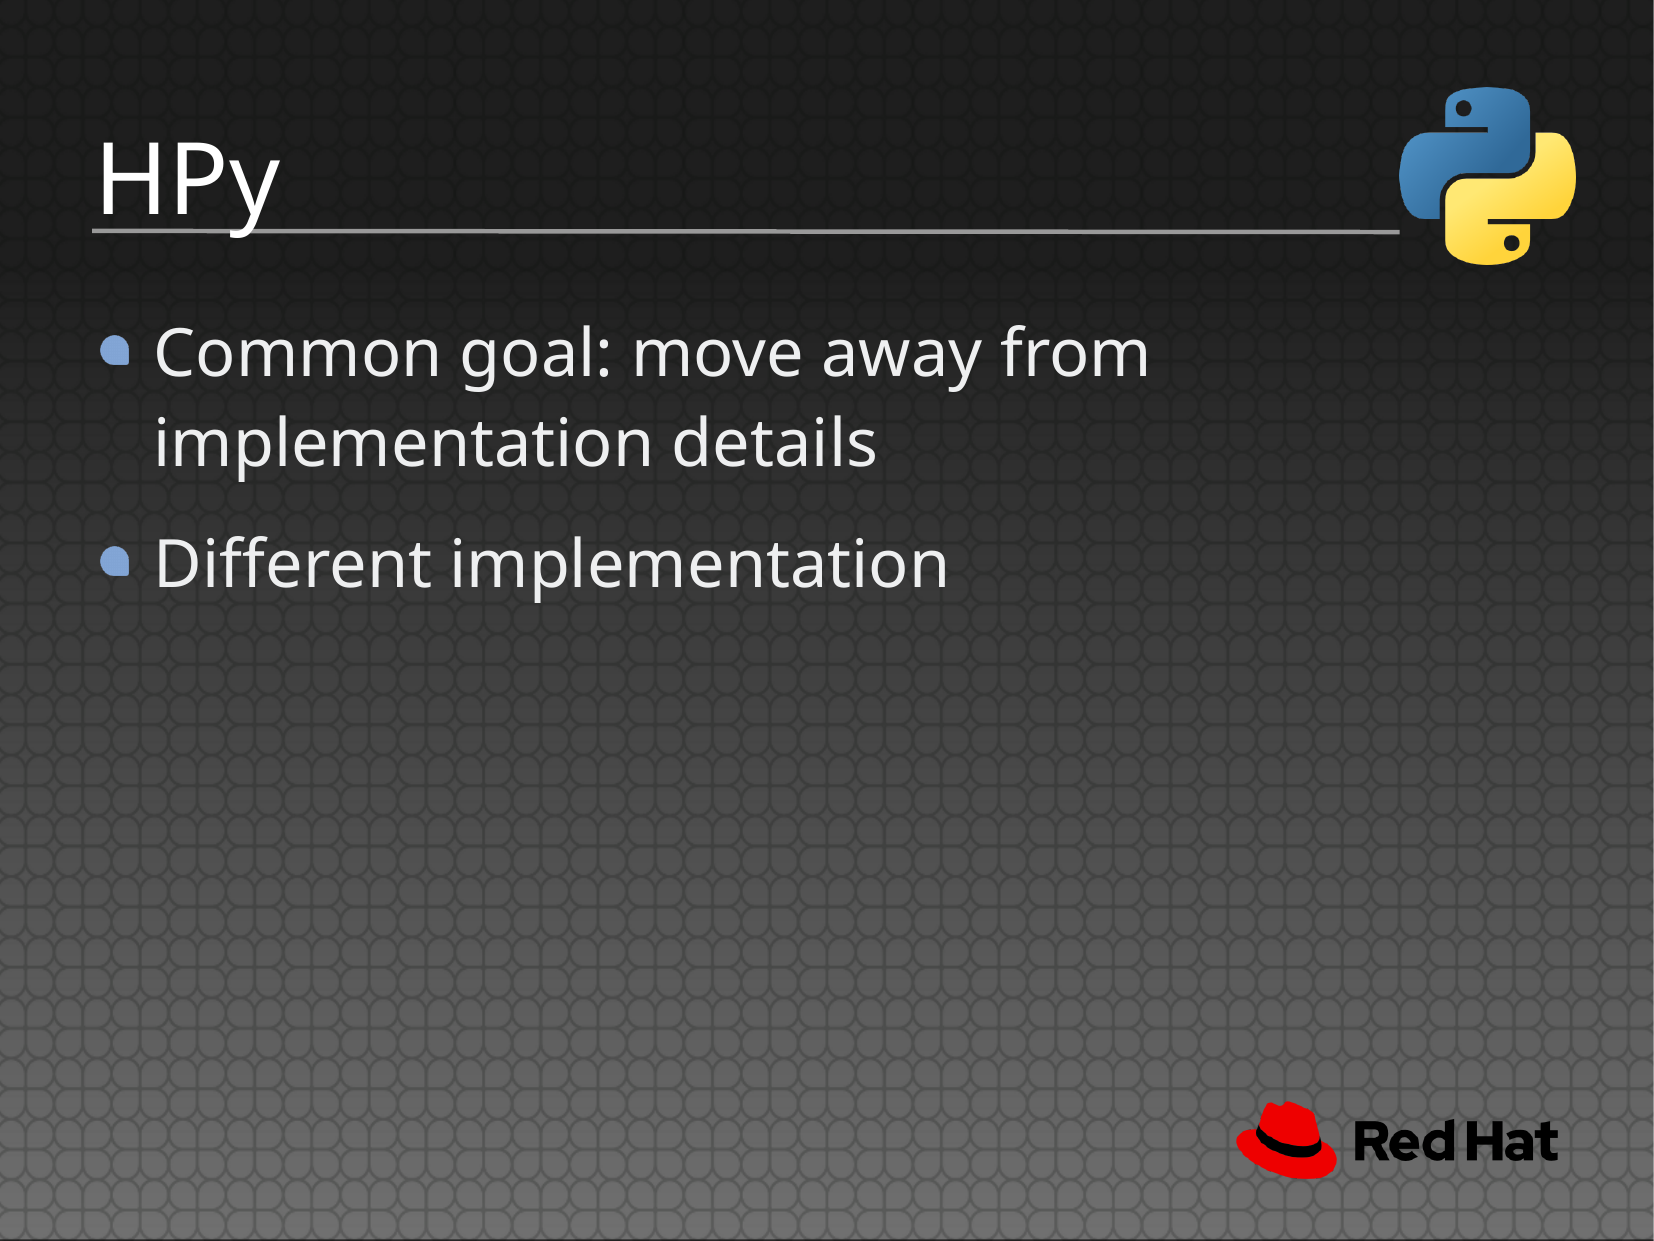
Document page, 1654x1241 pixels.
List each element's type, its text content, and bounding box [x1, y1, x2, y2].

picture [0, 0, 1654, 1241]
title HPy [94, 100, 1426, 251]
list Common goal: move away from implementation details Different implementation [82, 304, 1571, 1045]
